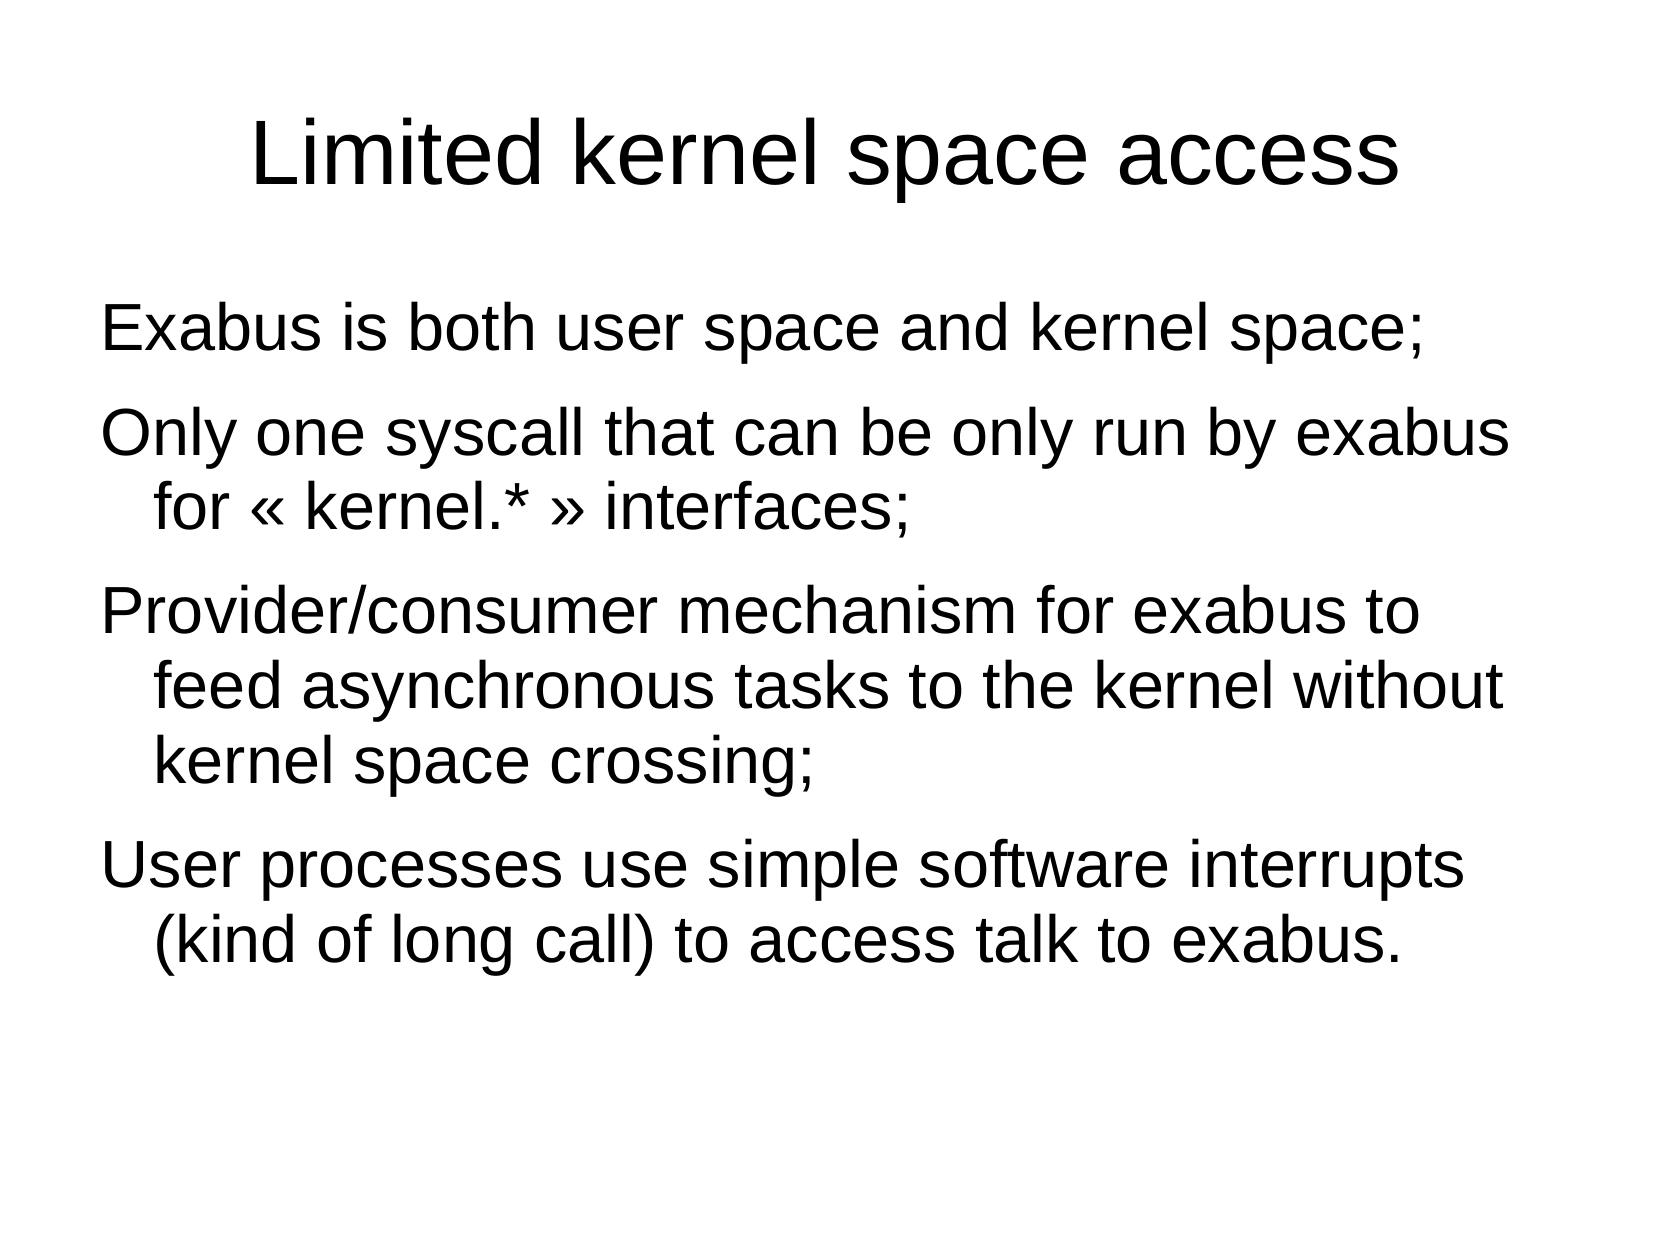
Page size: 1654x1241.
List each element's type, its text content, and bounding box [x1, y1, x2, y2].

title Limited kernel space access [82, 56, 1571, 250]
list Exabus is both user space and kernel space; Only one syscall that can be only run by exabus for « kernel.* » interfaces; Provider/consumer mechanism for exabus to feed asynchronous tasks to the kernel without kernel space crossing; User processes use simple software interrupts (kind of long call) to access talk to exabus. [82, 290, 1571, 1094]
